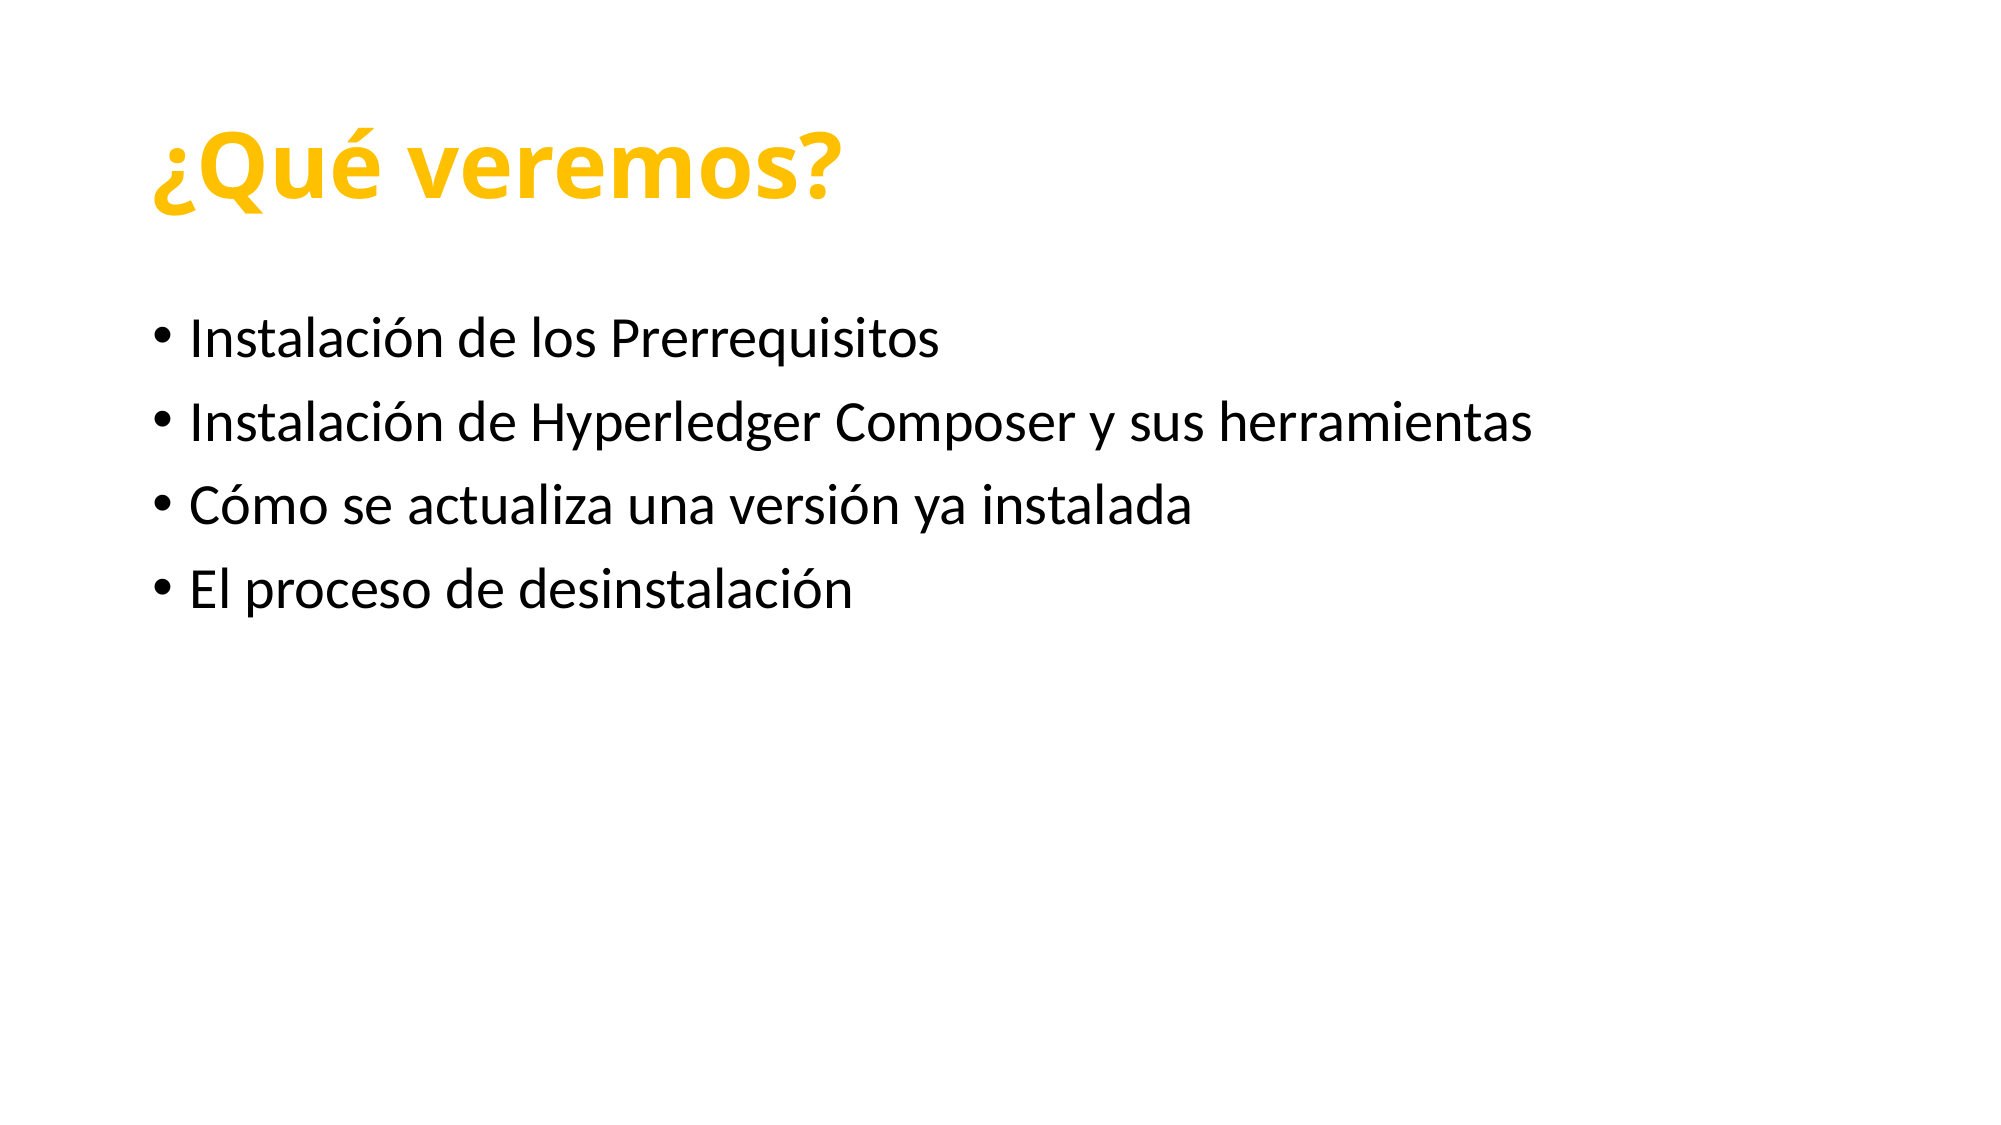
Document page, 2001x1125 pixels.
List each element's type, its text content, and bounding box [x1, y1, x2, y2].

list Instalación de los Prerrequisitos Instalación de Hyperledger Composer y sus herramientas Cómo se actualiza una versión ya instalada El proceso de desinstalación [137, 299, 1863, 1014]
title ¿Qué veremos? [137, 59, 1863, 278]
